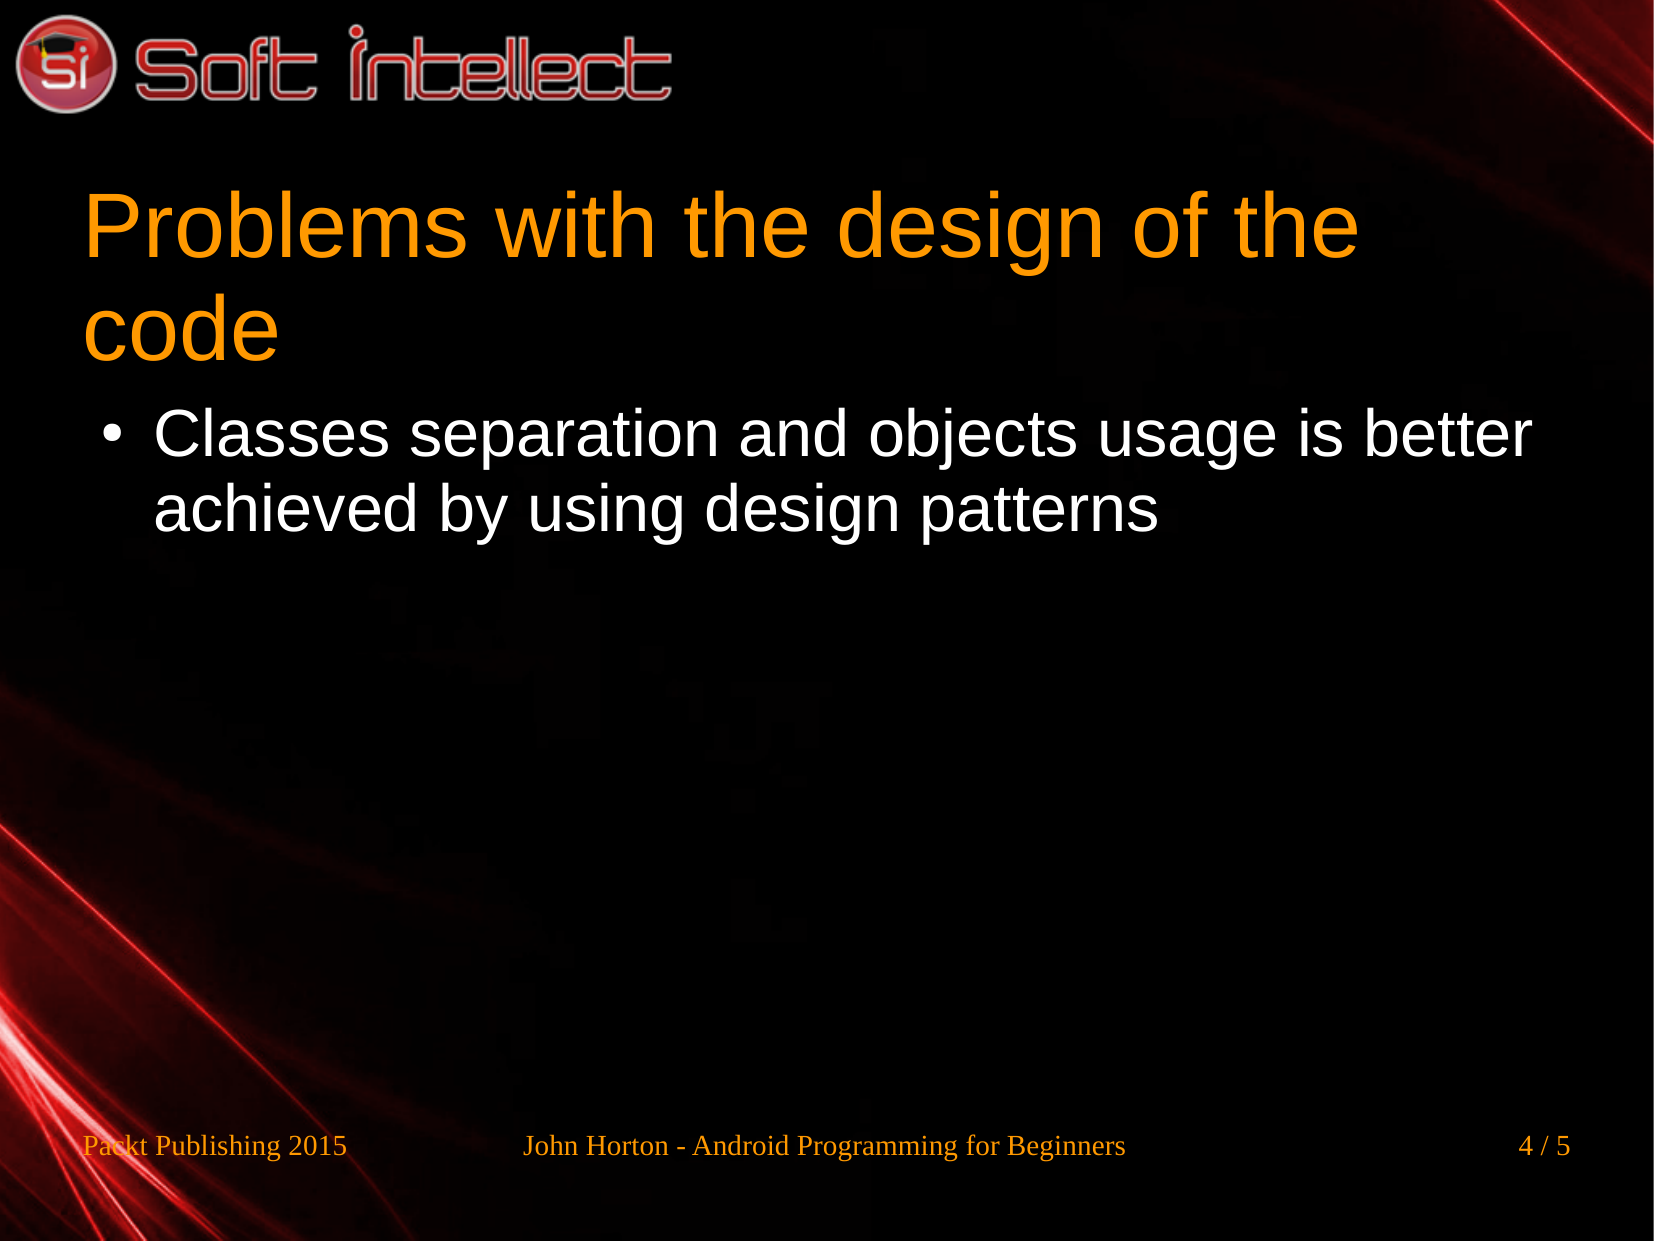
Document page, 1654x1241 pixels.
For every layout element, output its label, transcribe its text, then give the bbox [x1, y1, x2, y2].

list Classes separation and objects usage is better achieved by using design patterns [82, 396, 1571, 1116]
picture [0, 0, 1654, 1241]
title Problems with the design of the code [82, 173, 1571, 381]
